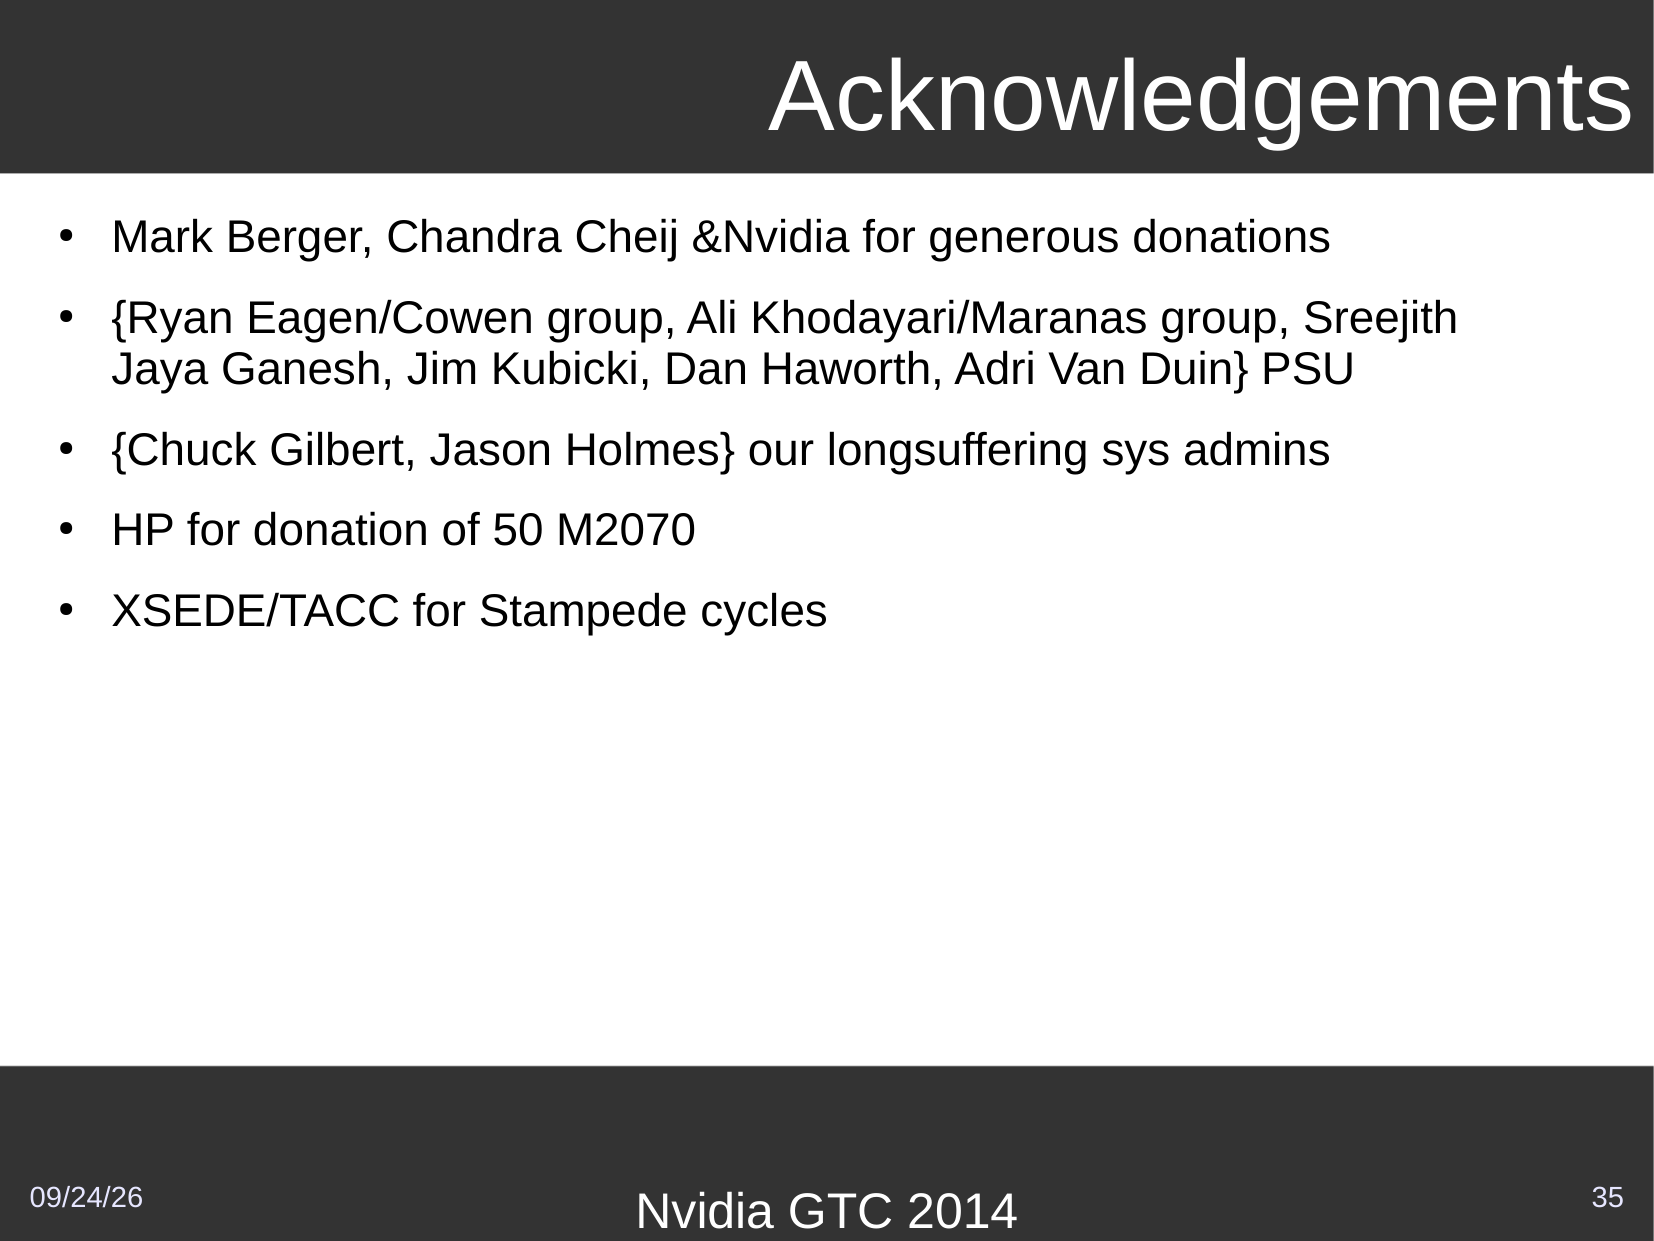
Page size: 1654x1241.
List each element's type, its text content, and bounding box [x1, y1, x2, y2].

picture [0, 0, 1654, 1241]
text_box Nvidia GTC 2014 [29, 1182, 1625, 1239]
list Mark Berger, Chandra Cheij &Nvidia for generous donations {Ryan Eagen/Cowen group, Ali Khodayari/Maranas group, Sreejith Jaya Ganesh, Jim Kubicki, Dan Haworth, Adri Van Duin} PSU {Chuck Gilbert, Jason Holmes} our longsuffering sys admins HP for donation of 50 M2070 XSEDE/TACC for Stampede cycles [40, 210, 1561, 931]
title Acknowledgements [40, 11, 1636, 181]
